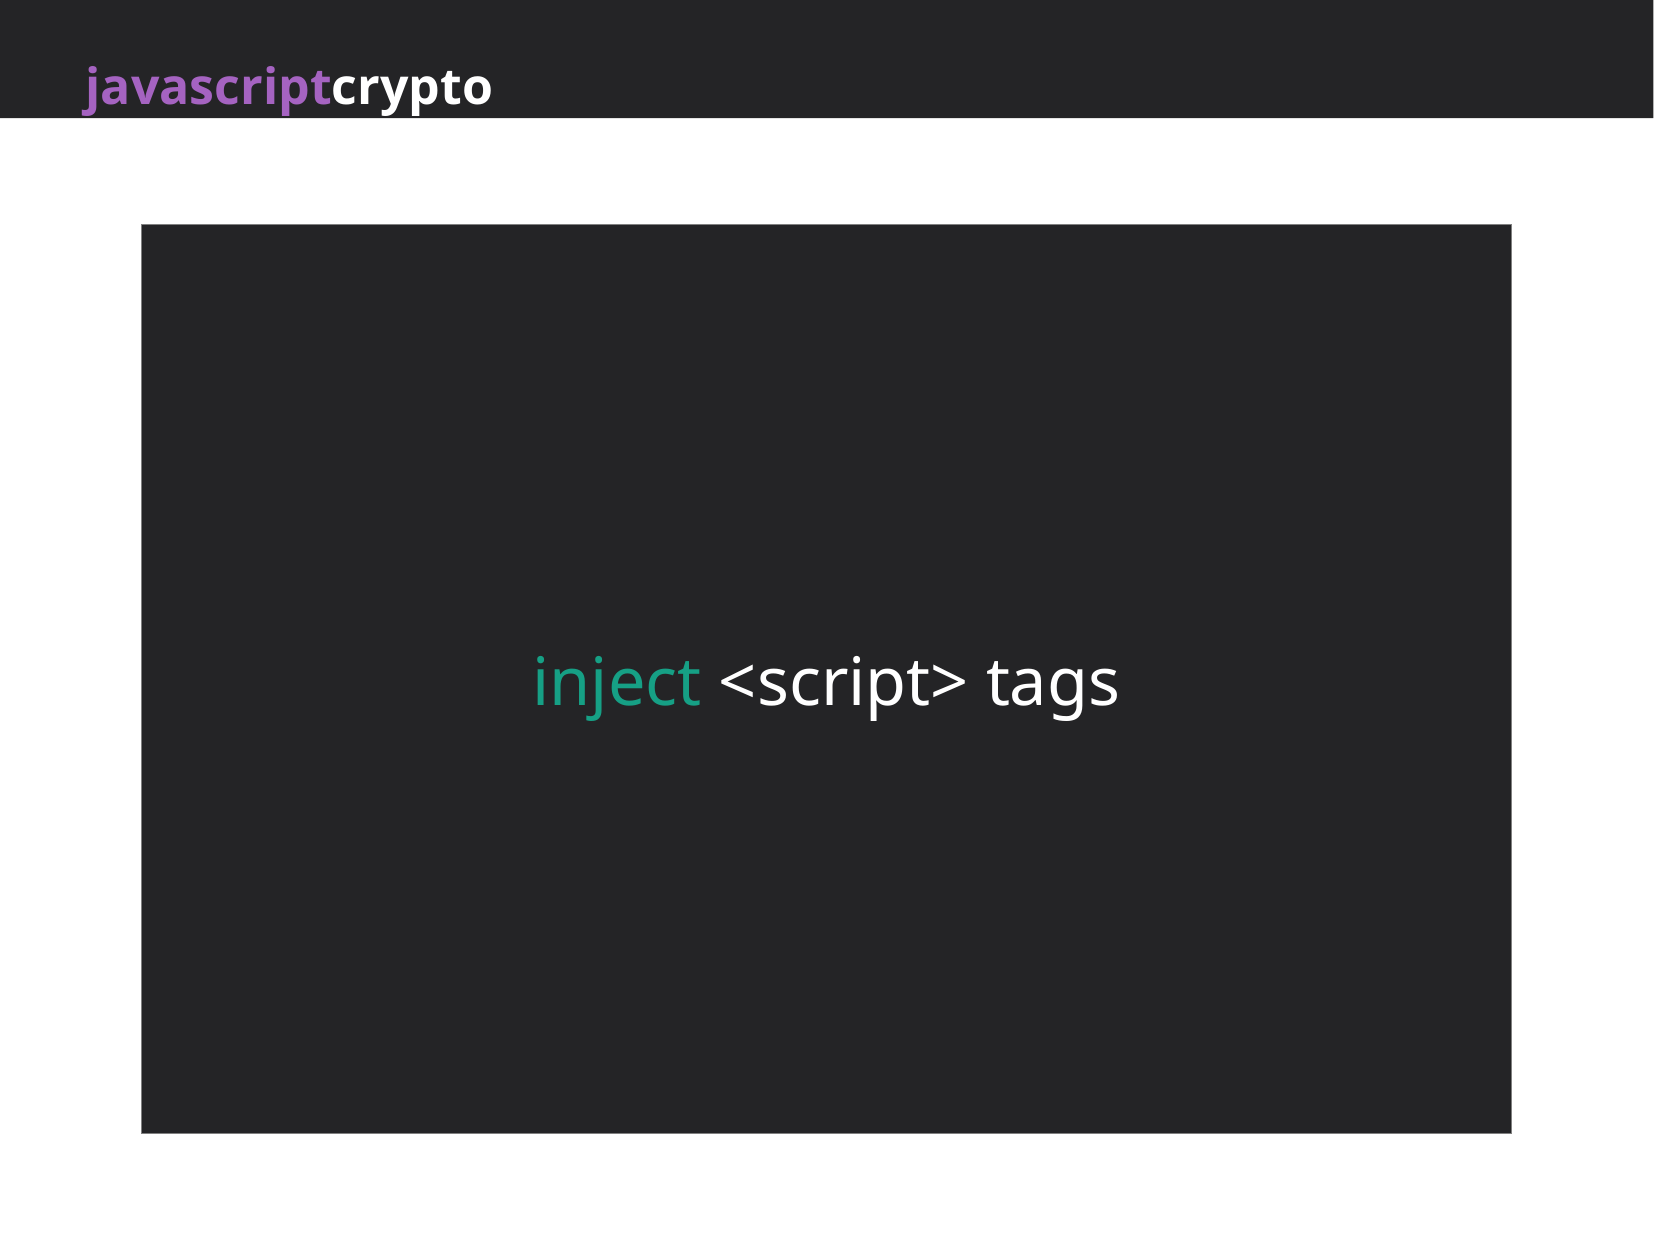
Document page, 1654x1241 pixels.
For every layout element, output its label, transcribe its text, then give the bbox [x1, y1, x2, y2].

text_box [165, 531, 1441, 1087]
text_box javascriptcrypto [70, 43, 544, 119]
text_box [0, 0, 1654, 119]
text_box inject <script> tags [141, 224, 1512, 1134]
